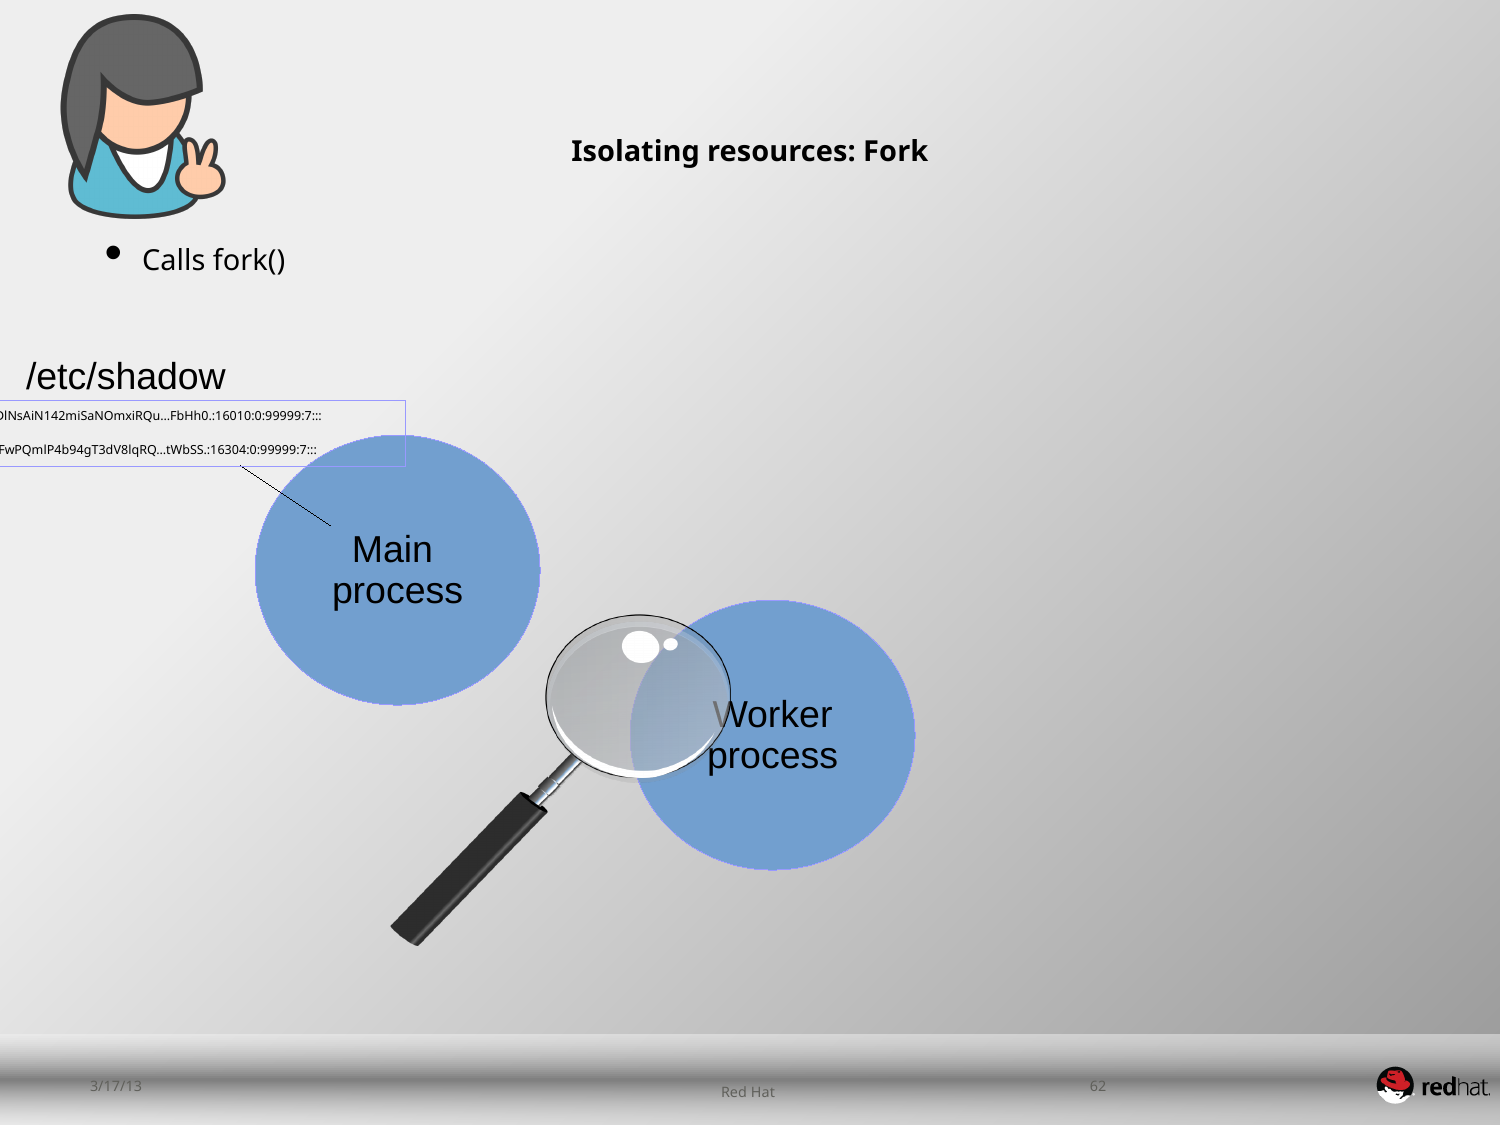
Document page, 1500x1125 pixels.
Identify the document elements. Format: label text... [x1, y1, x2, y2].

picture [1364, 1057, 1500, 1110]
title Isolating resources: Fork [226, 22, 1426, 188]
text_box /etc/shadow [11, 348, 241, 406]
slide_number <number> [1074, 1051, 1337, 1112]
list Calls fork() [74, 209, 1425, 1012]
slide_number 3/17/13 [75, 1051, 425, 1112]
picture [390, 614, 731, 946]
picture [60, 14, 226, 219]
text_box Worker process [709, 600, 916, 871]
footer Red Hat [300, 1065, 1200, 1110]
text_box user1:$6$Gxs0we66$WQer.DlNsAiN142miSaNOmxiRQu...FbHh0.:16010:0:99999:7::: ods:!!:16163:::::: user2:!!$6$ZbBKCqf8$EAM5FwPQmlP4b94gT3dV8lqRQ...tWbSS.:16304:0:99999:7::: [0, 400, 406, 466]
